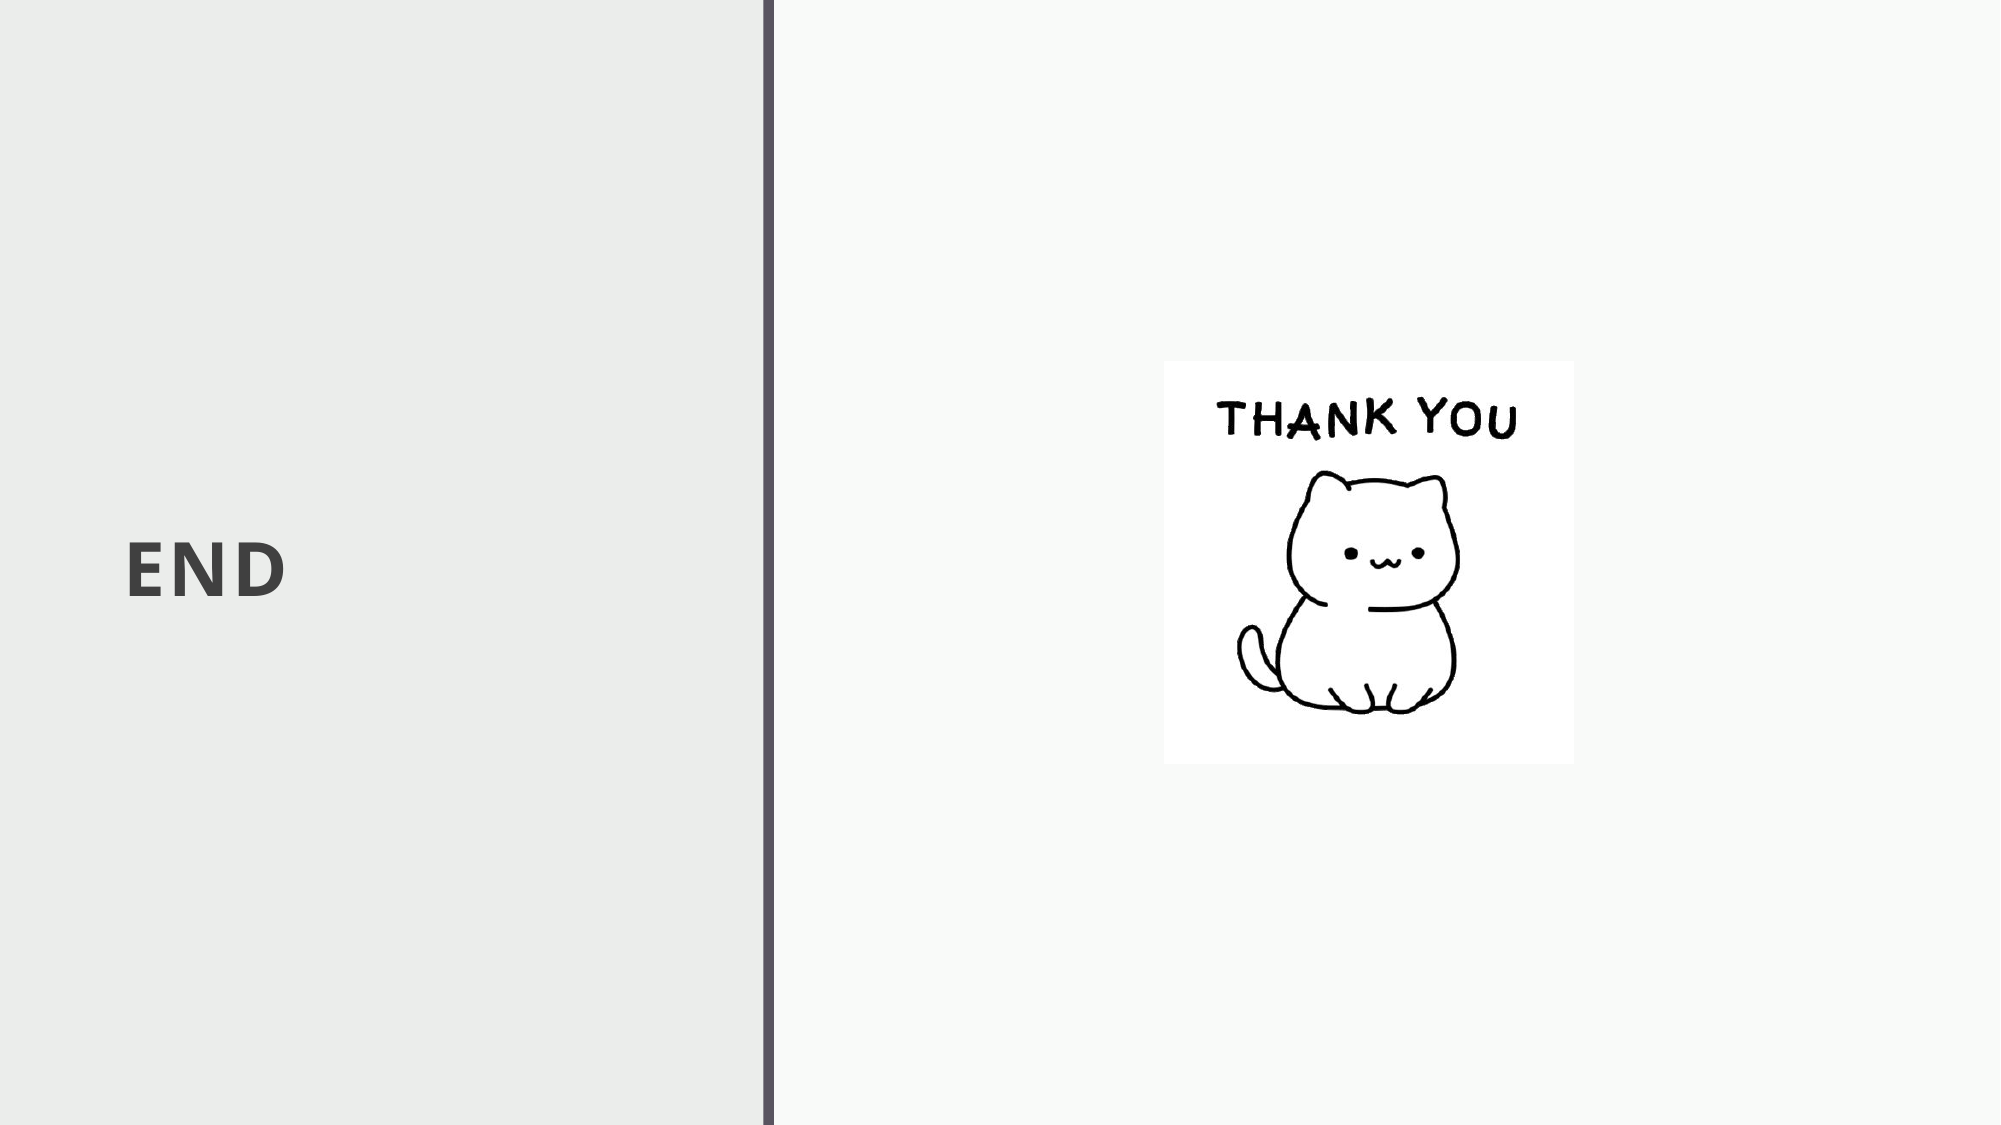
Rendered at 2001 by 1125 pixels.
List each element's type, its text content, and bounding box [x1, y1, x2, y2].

title END [105, 115, 666, 969]
picture [1164, 361, 1574, 764]
